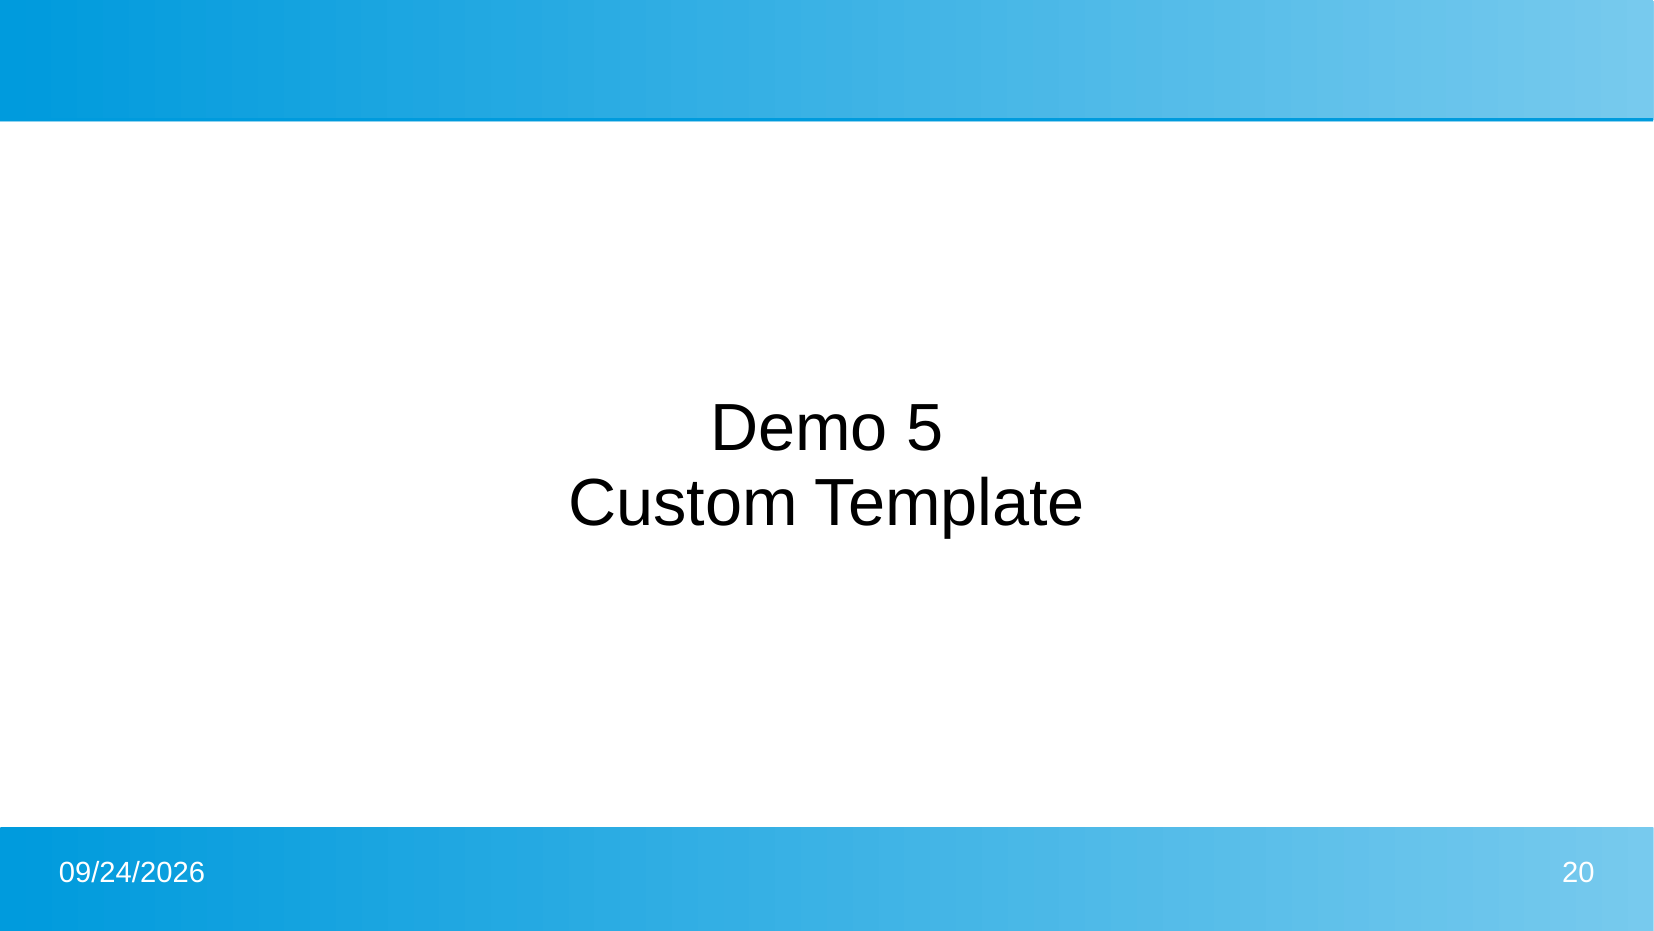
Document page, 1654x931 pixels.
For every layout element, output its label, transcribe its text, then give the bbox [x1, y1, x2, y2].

subtitle Demo 5 Custom Template [59, 283, 1595, 647]
